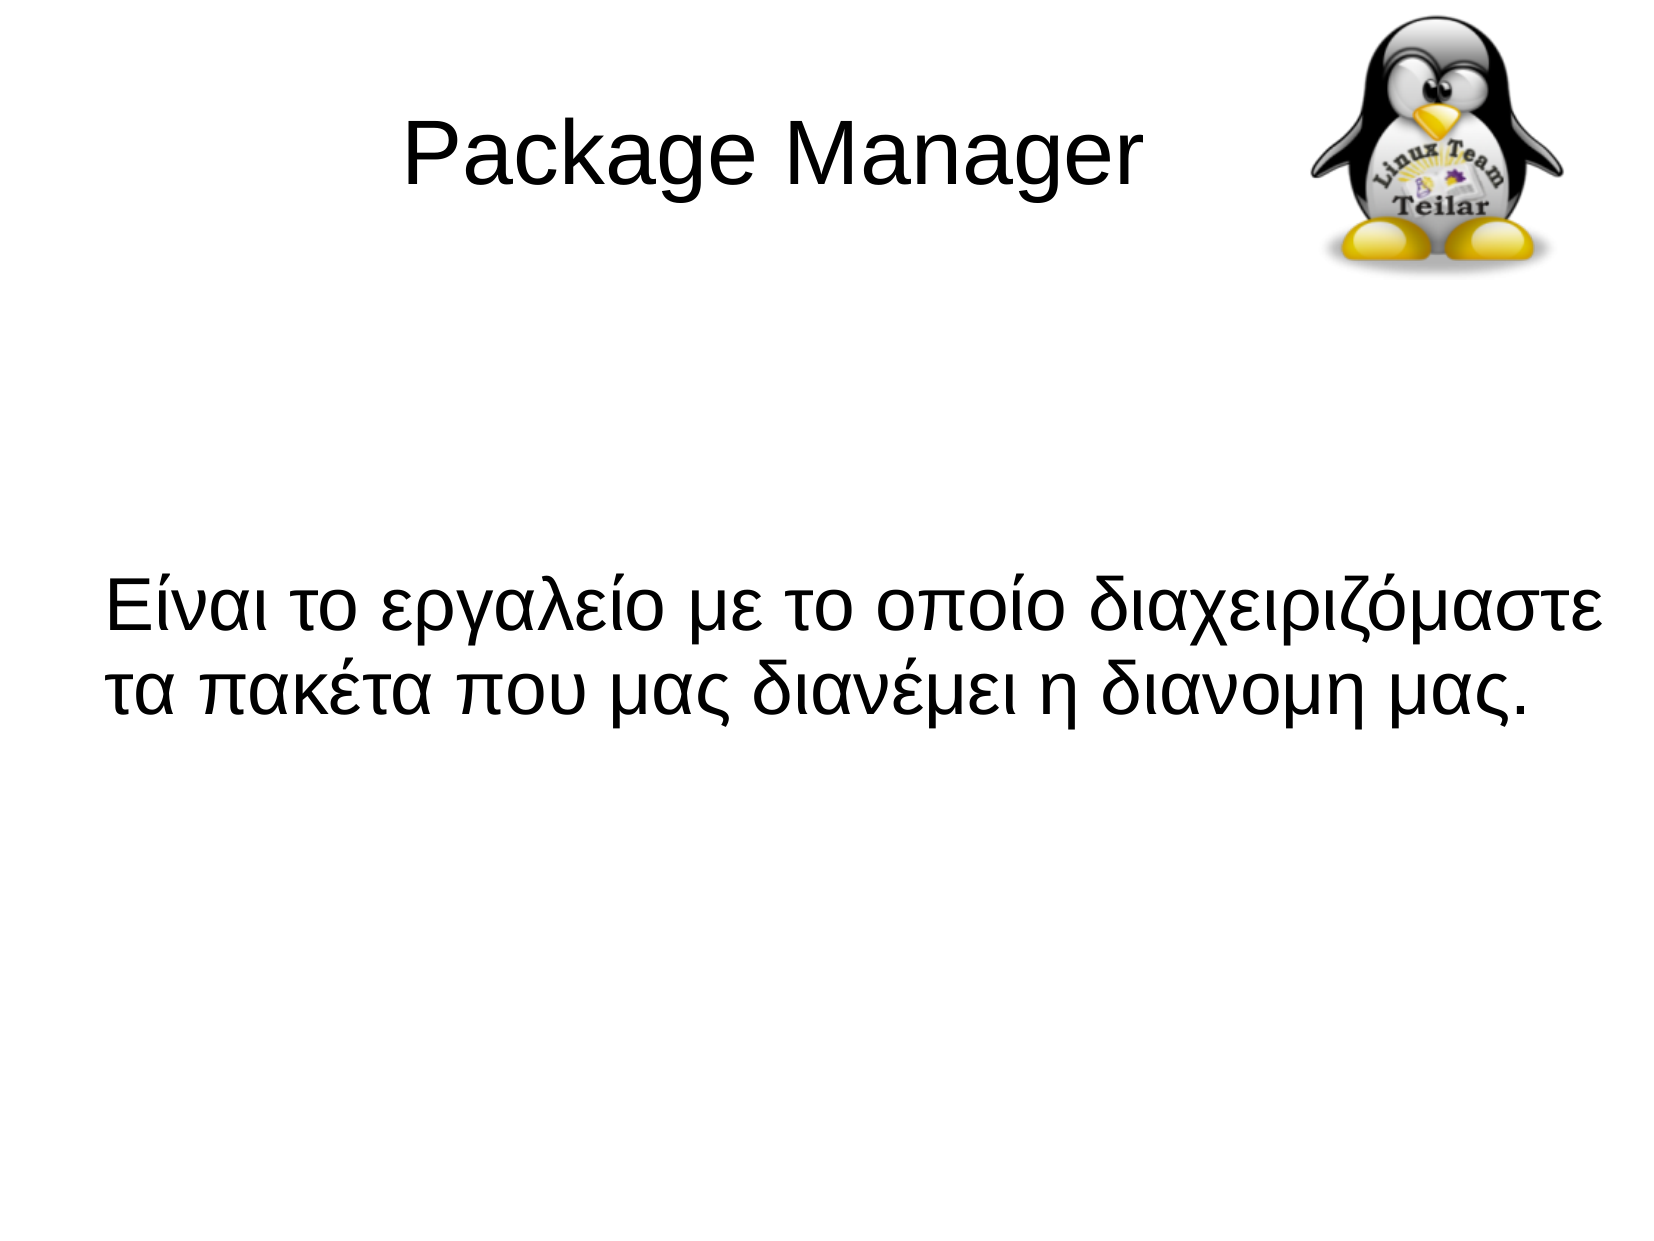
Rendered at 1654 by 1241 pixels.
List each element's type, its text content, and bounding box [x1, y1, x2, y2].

title Package Manager [30, 49, 1305, 257]
text_box Είναι το εργαλείο με το οποίο διαχειριζόμαστε τα πακέτα που μας διανέμει η διανομη μας. [90, 555, 1636, 738]
picture [1305, 14, 1570, 280]
